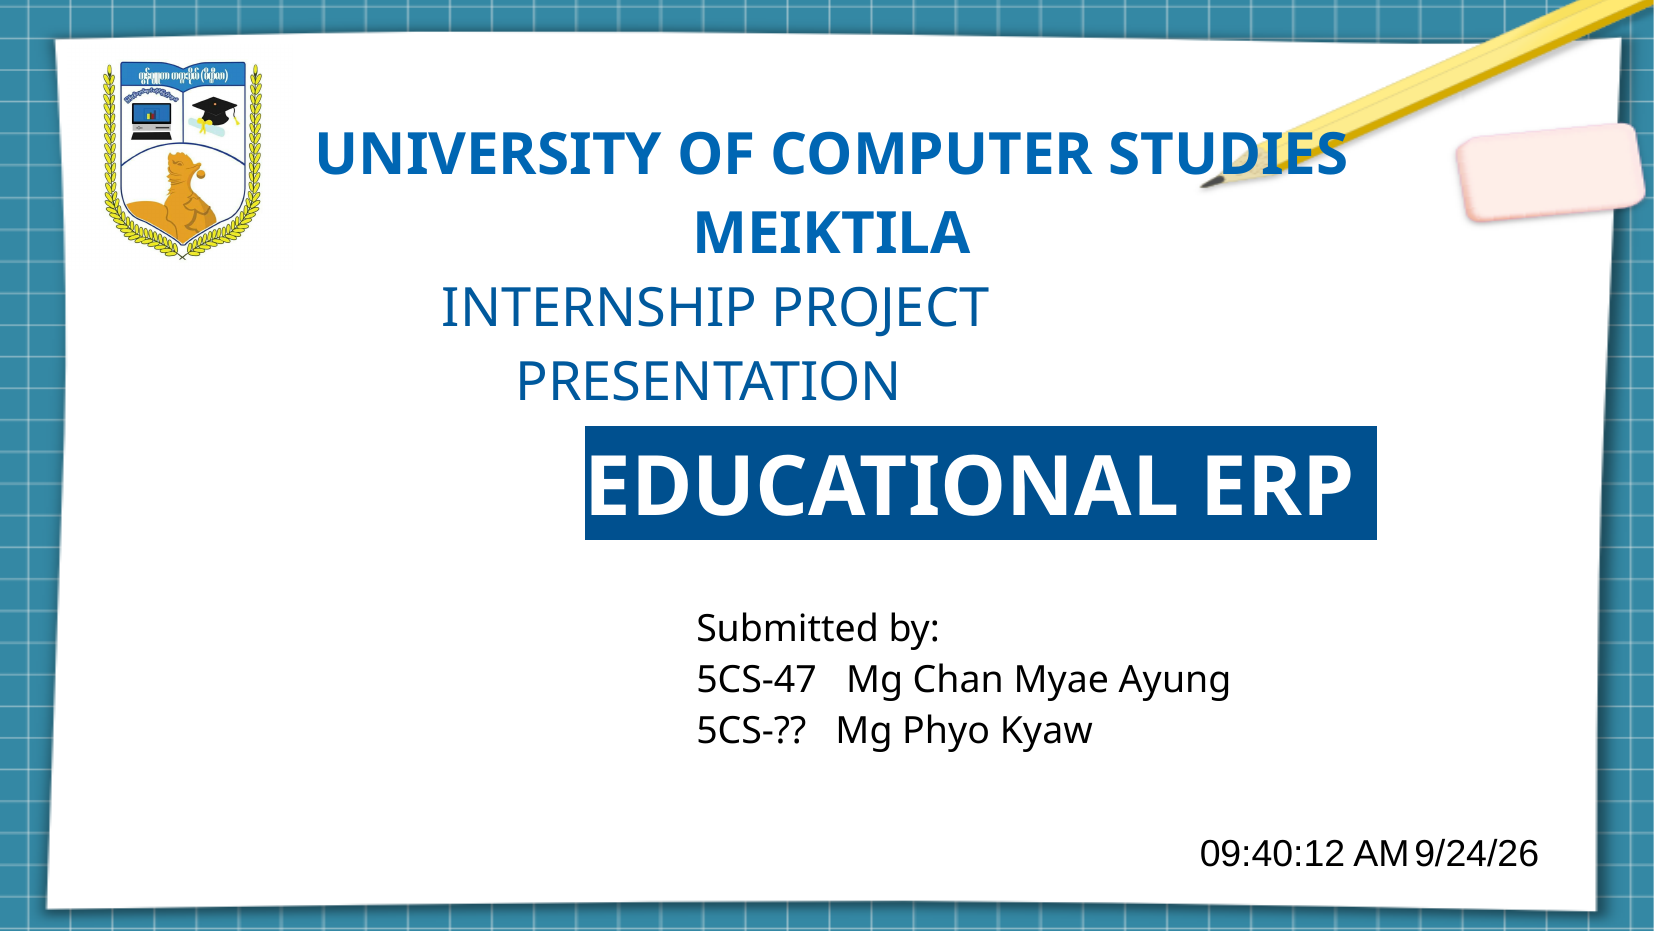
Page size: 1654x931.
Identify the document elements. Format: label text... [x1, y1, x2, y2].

text_box UNIVERSITY OF COMPUTER STUDIES MEIKTILA [300, 105, 1546, 195]
text_box INTERNSHIP PROJECT PRESENTATION [426, 261, 1381, 346]
text_box Submitted by: 5CS-47 Mg Chan Myae Ayung 5CS-?? Mg Phyo Kyaw [700, 594, 1228, 769]
text_box 10:22:41 PM [1185, 825, 1486, 895]
picture [0, 0, 1654, 931]
text_box EDUCATIONAL ERP [570, 419, 1296, 541]
text_box 8/19/19 [1486, 825, 1554, 895]
